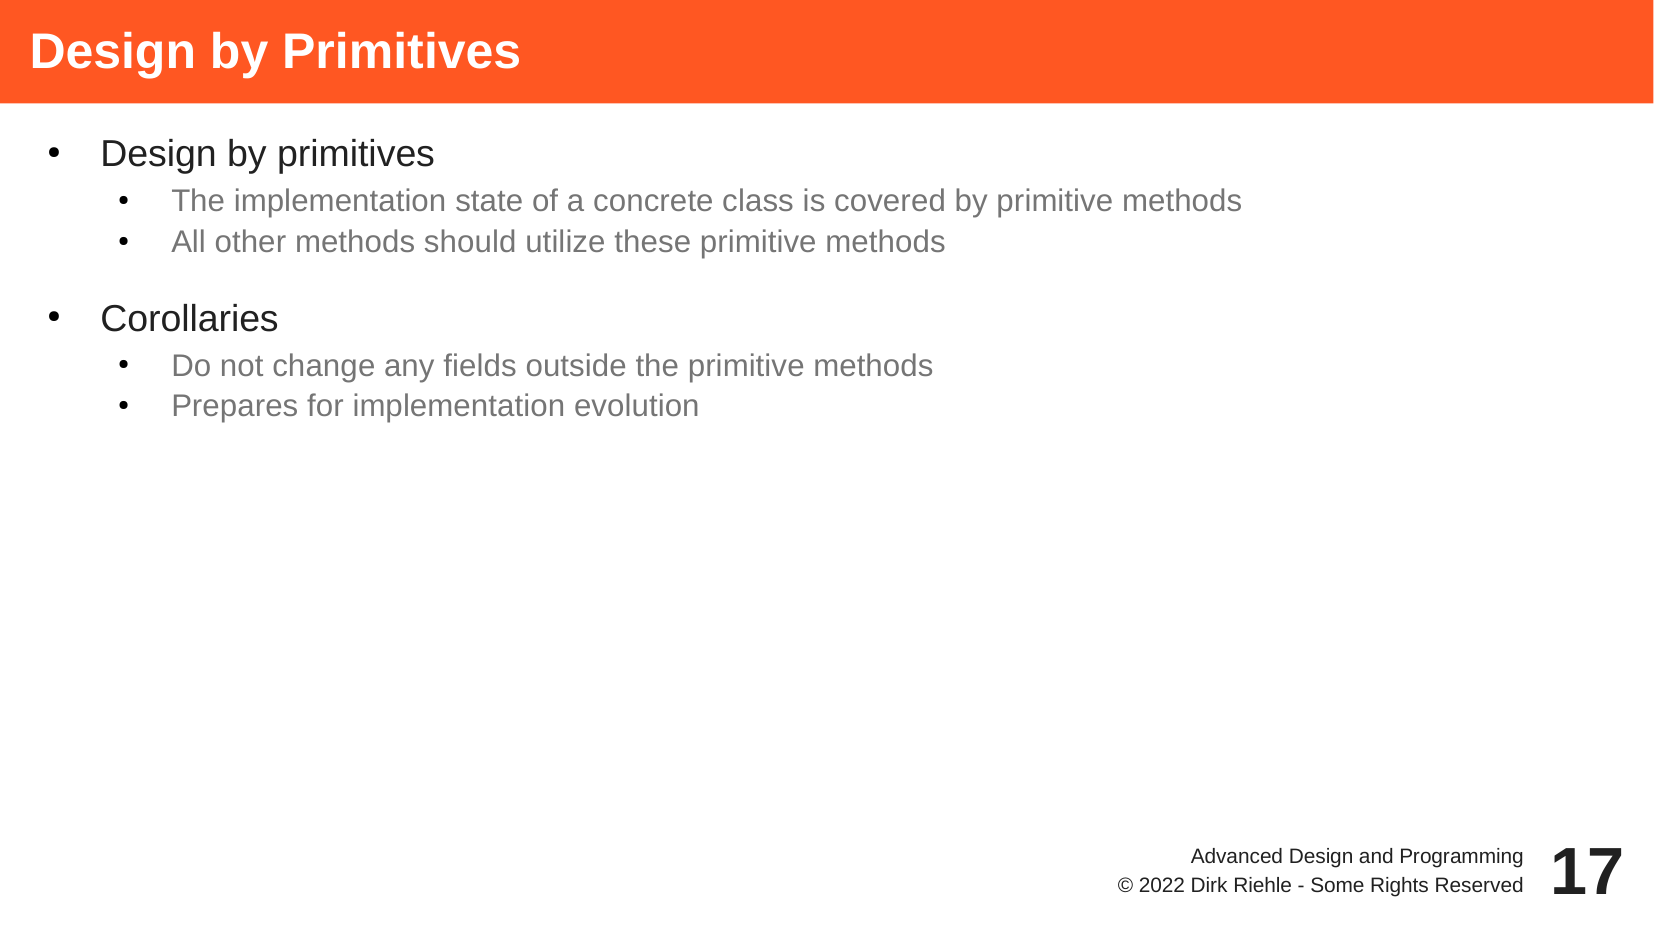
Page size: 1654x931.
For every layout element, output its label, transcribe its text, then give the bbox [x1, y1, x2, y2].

title Design by Primitives [0, 0, 1654, 104]
list Design by primitives The implementation state of a concrete class is covered by primitive methods All other methods should utilize these primitive methods Corollaries Do not change any fields outside the primitive methods Prepares for implementation evolution [29, 132, 1625, 813]
